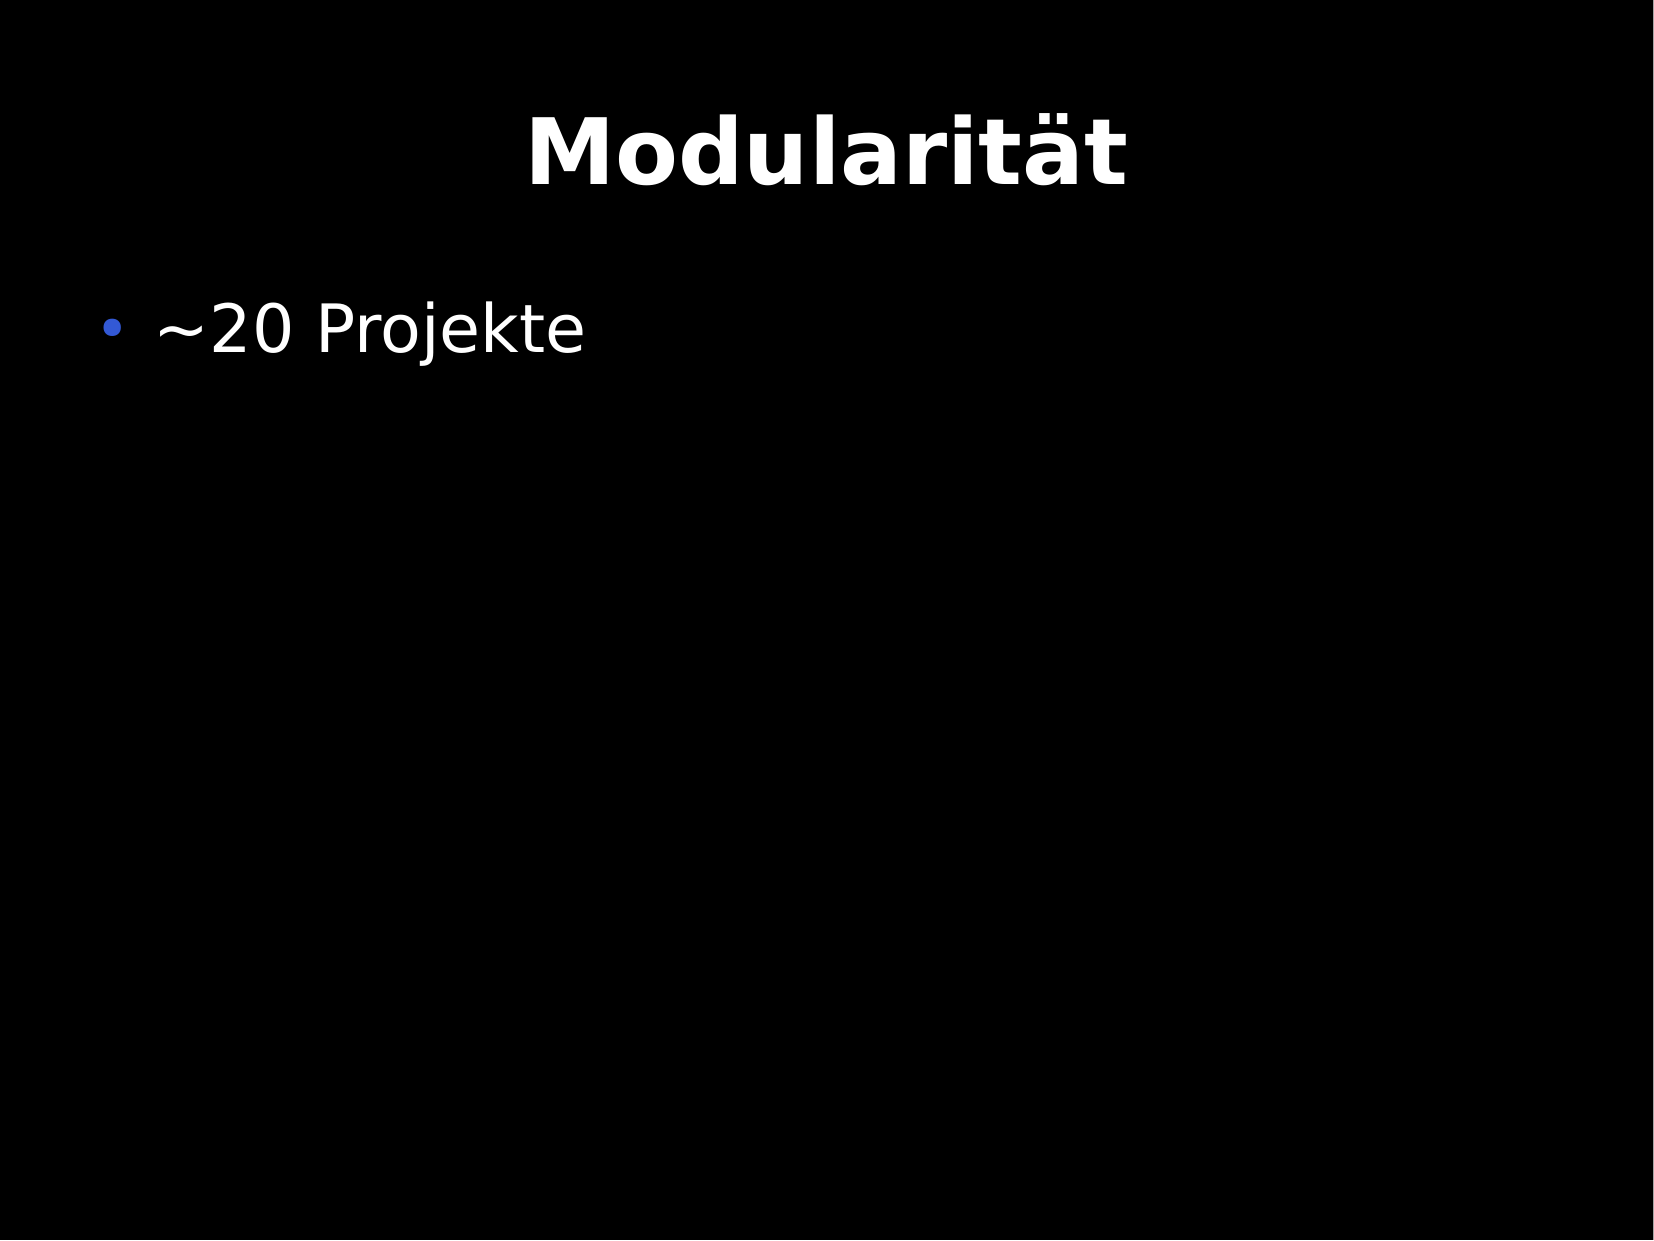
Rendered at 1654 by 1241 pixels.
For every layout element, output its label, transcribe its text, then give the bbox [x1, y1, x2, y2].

list ~20 Projekte [82, 290, 1538, 1010]
title Modularität [82, 49, 1571, 257]
